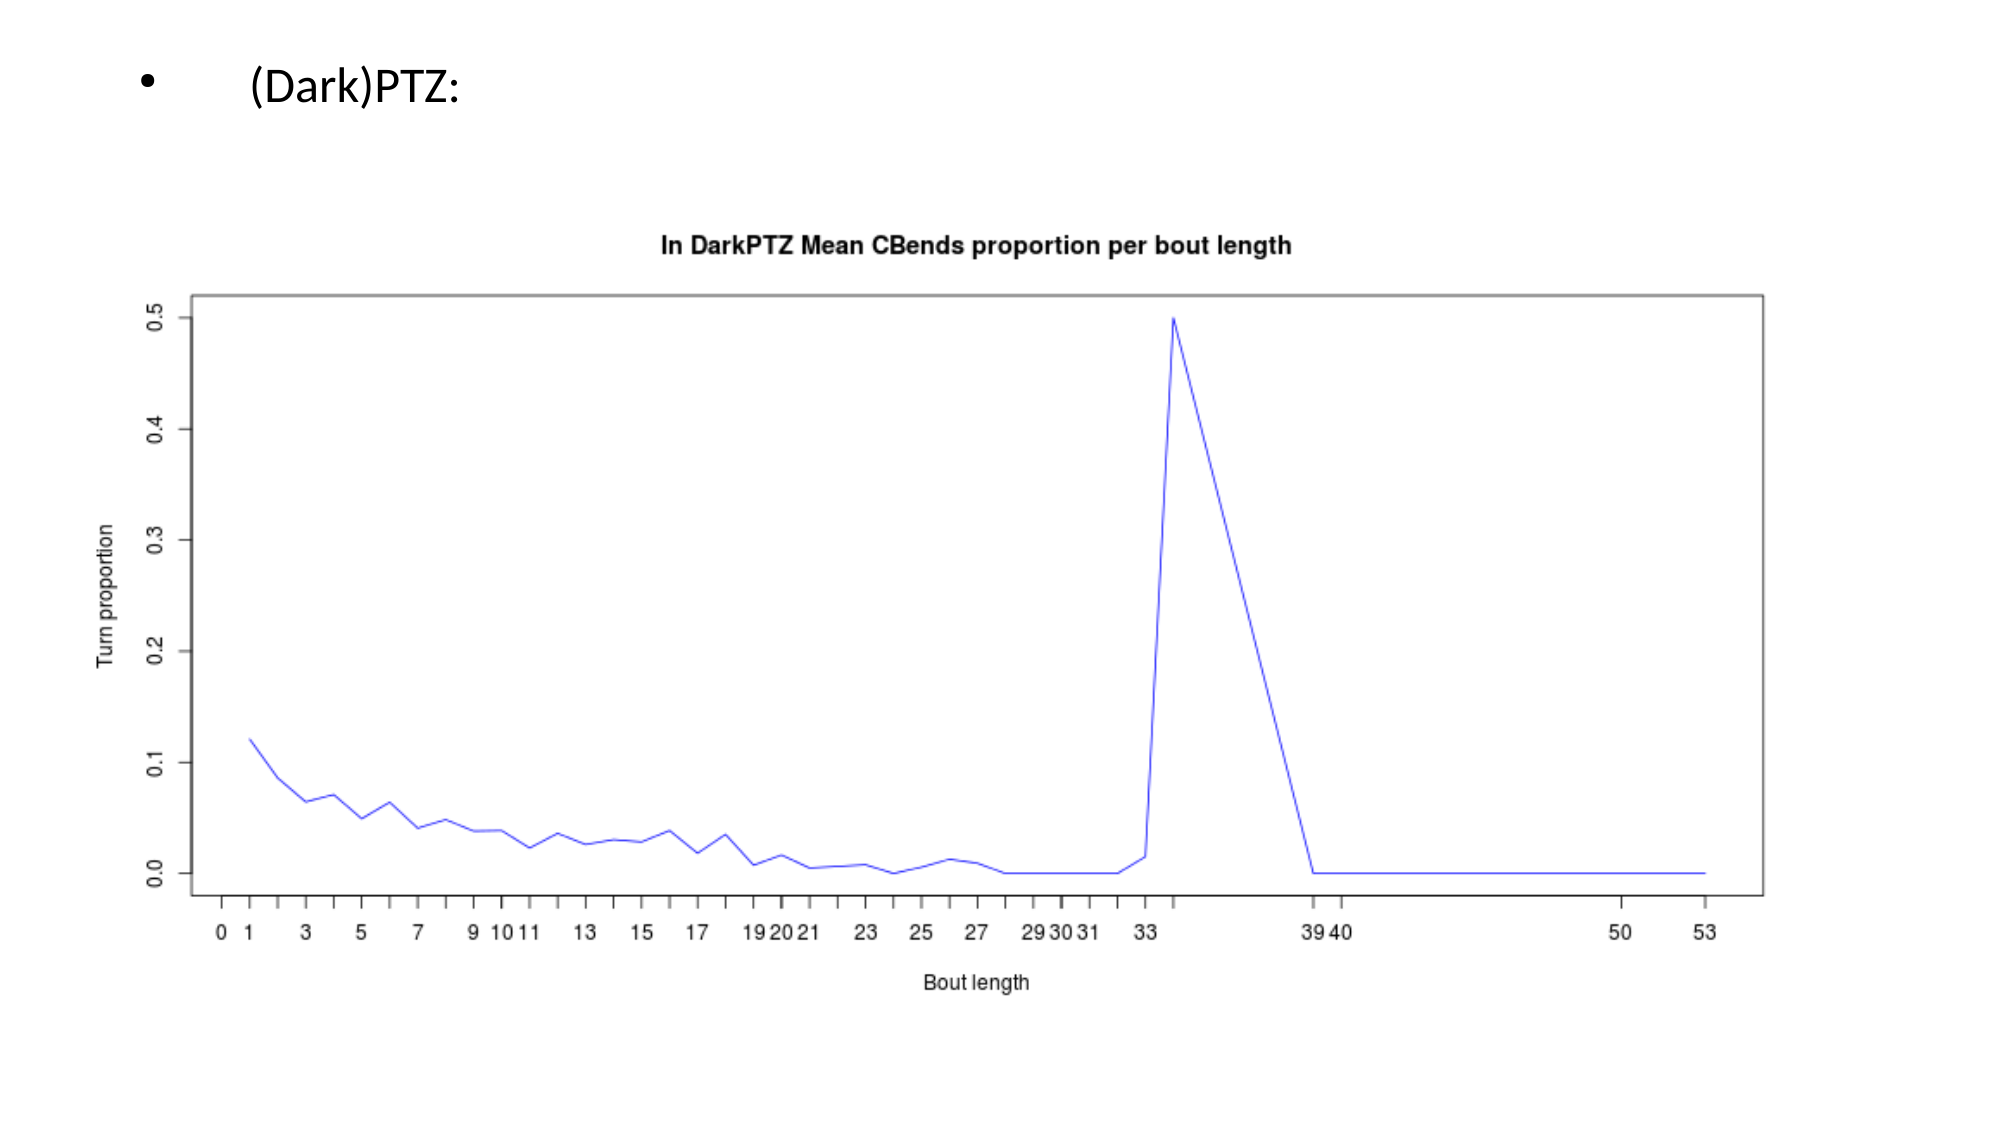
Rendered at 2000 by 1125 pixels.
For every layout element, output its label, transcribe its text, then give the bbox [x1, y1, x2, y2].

text_box (Dark)PTZ: [0, 0, 2000, 946]
picture [90, 194, 1816, 1023]
